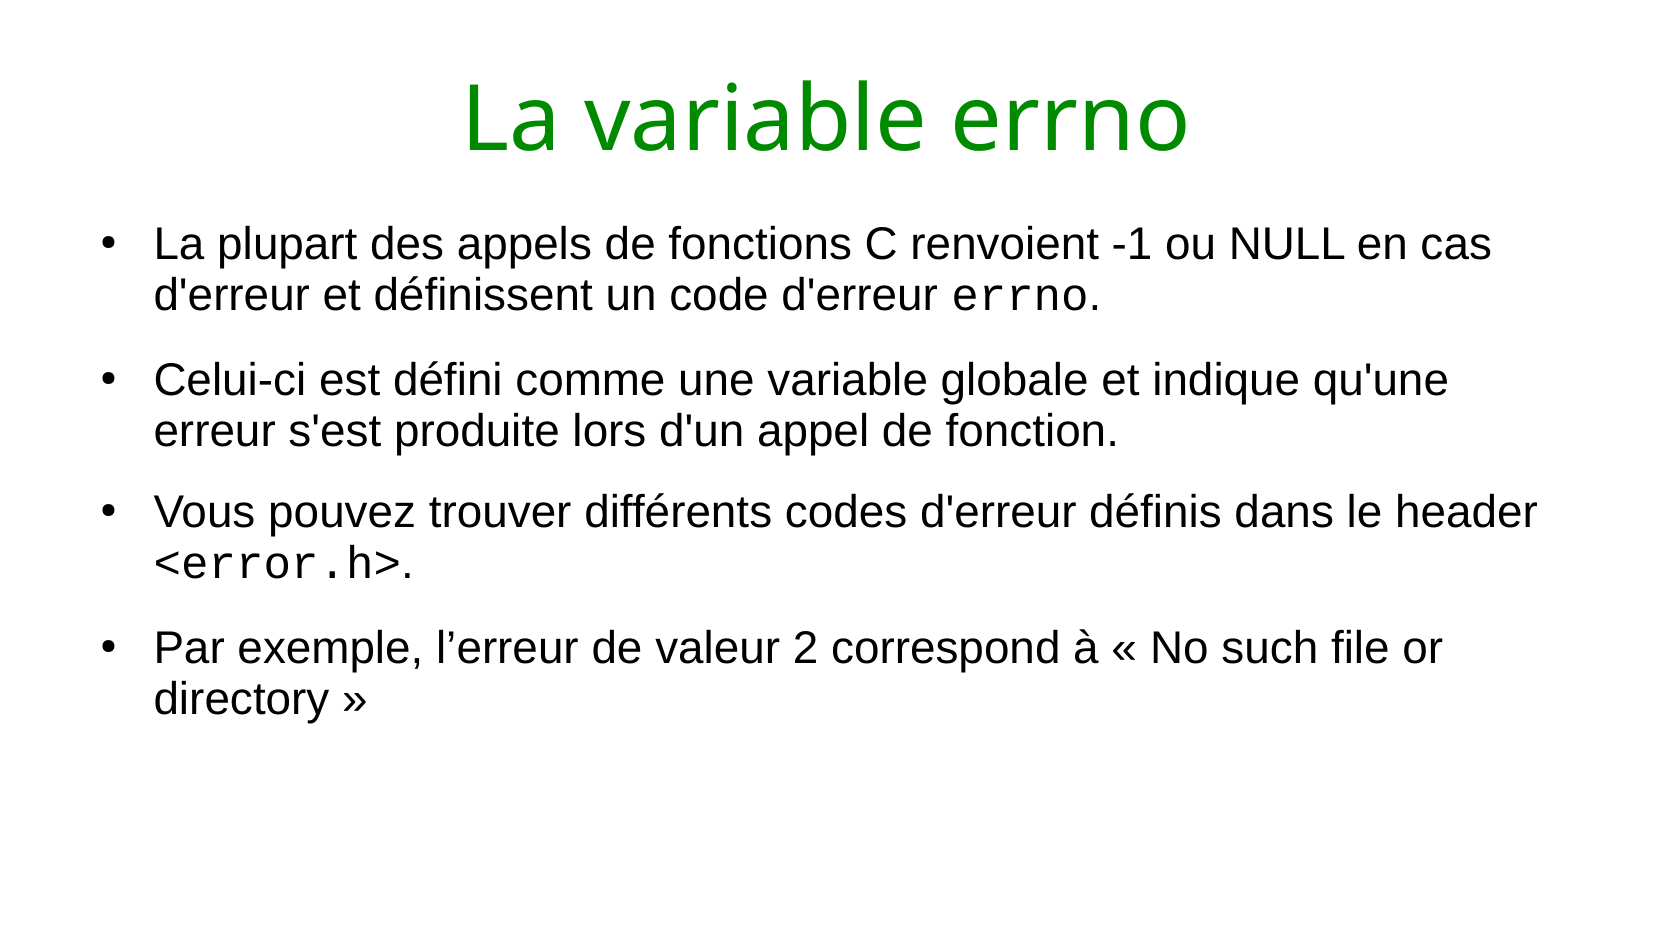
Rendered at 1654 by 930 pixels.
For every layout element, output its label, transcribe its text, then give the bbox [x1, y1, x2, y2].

list La plupart des appels de fonctions C renvoient -1 ou NULL en cas d'erreur et définissent un code d'erreur errno. Celui-ci est défini comme une variable globale et indique qu'une erreur s'est produite lors d'un appel de fonction. Vous pouvez trouver différents codes d'erreur définis dans le header <error.h>. Par exemple, l’erreur de valeur 2 correspond à « No such file or directory » [82, 217, 1571, 757]
title La variable errno [82, 37, 1571, 193]
